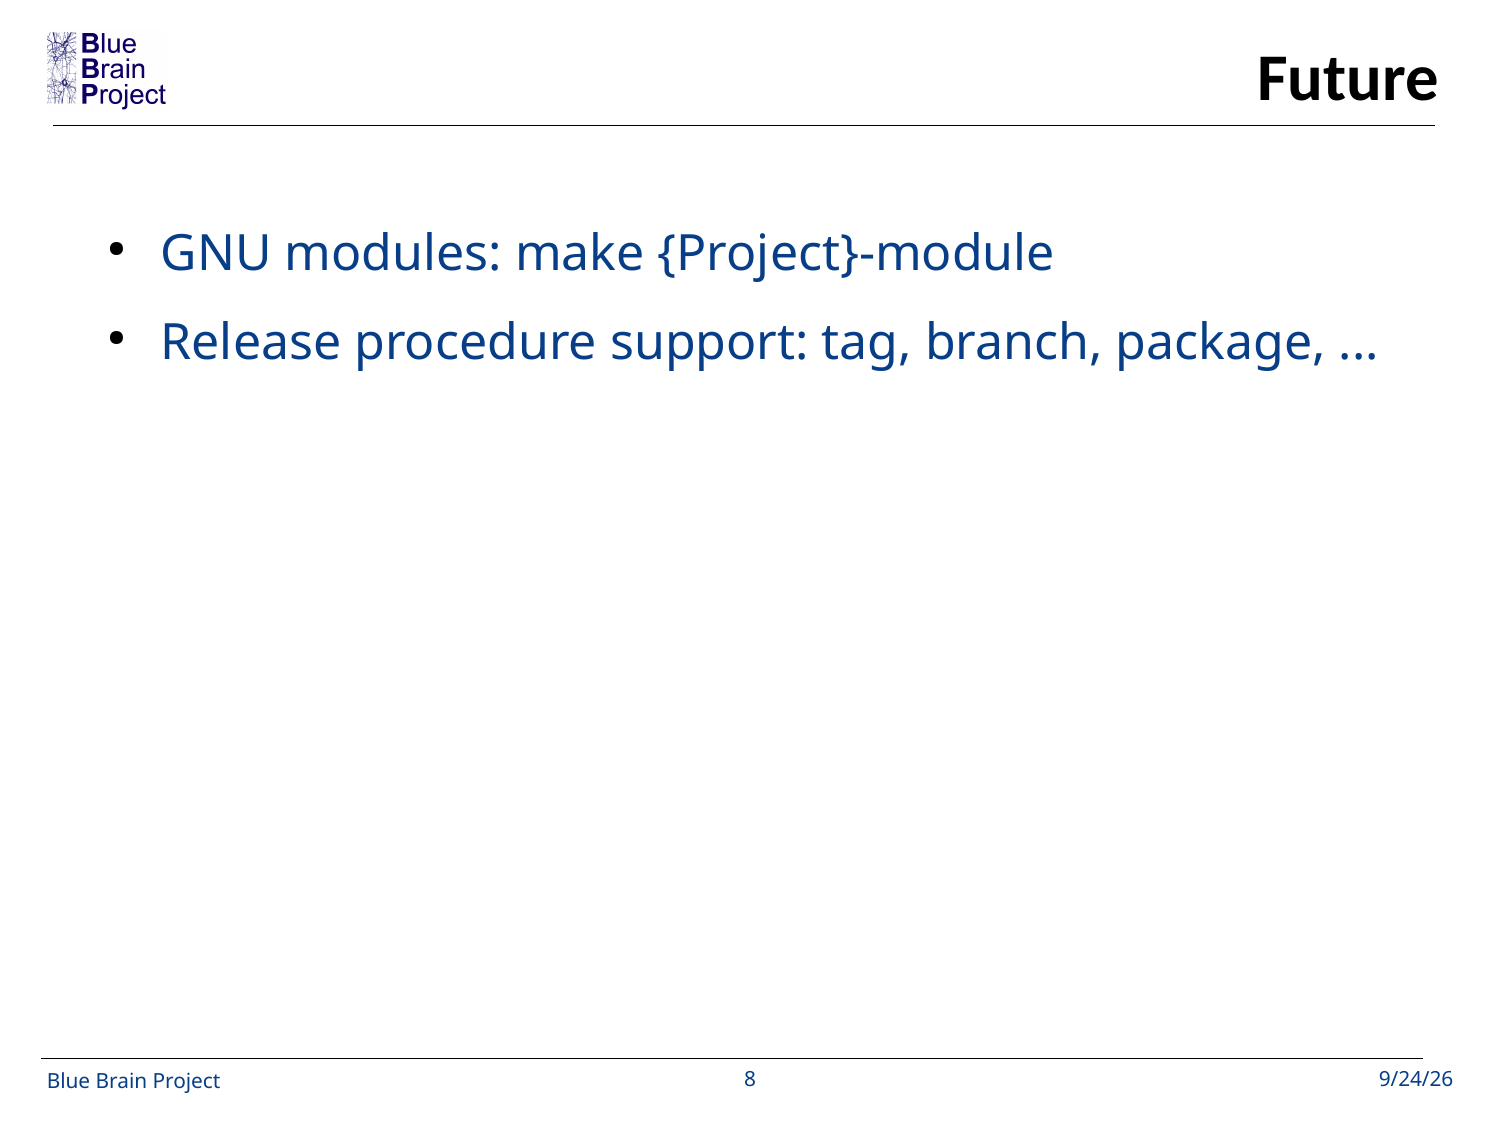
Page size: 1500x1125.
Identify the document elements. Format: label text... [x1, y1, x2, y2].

footer Blue Brain Project [31, 1050, 583, 1111]
slide_number <number> [583, 1050, 917, 1111]
picture [47, 29, 104, 114]
title Future [104, 22, 1455, 126]
list GNU modules: make {Project}-module Release procedure support: tag, branch, package, ... [75, 212, 1426, 1013]
slide_number 6/12/12 [917, 1050, 1469, 1111]
